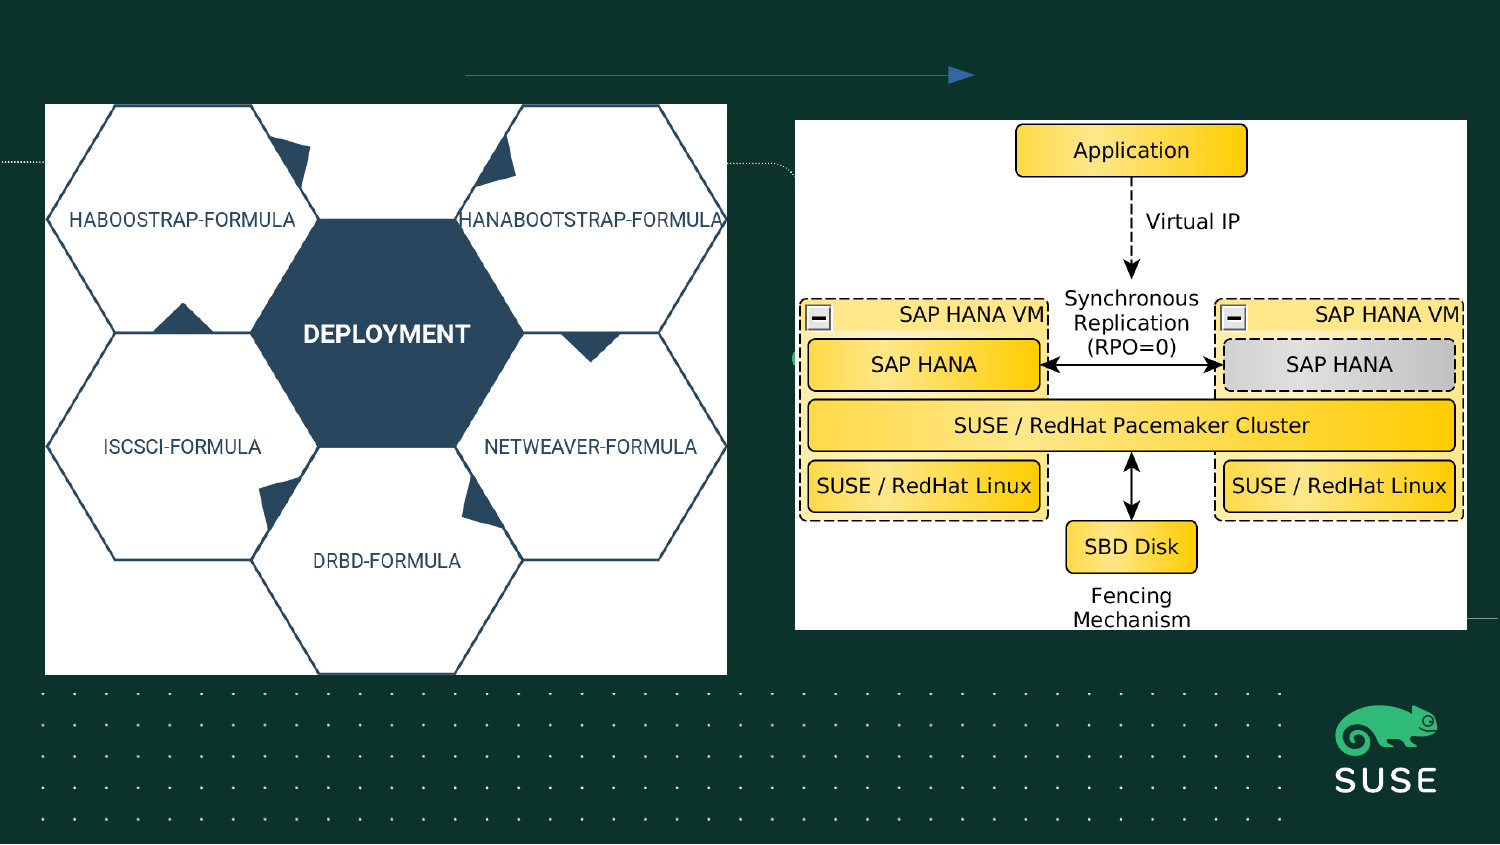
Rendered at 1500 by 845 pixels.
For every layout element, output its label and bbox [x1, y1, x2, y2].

picture [0, 104, 1499, 675]
